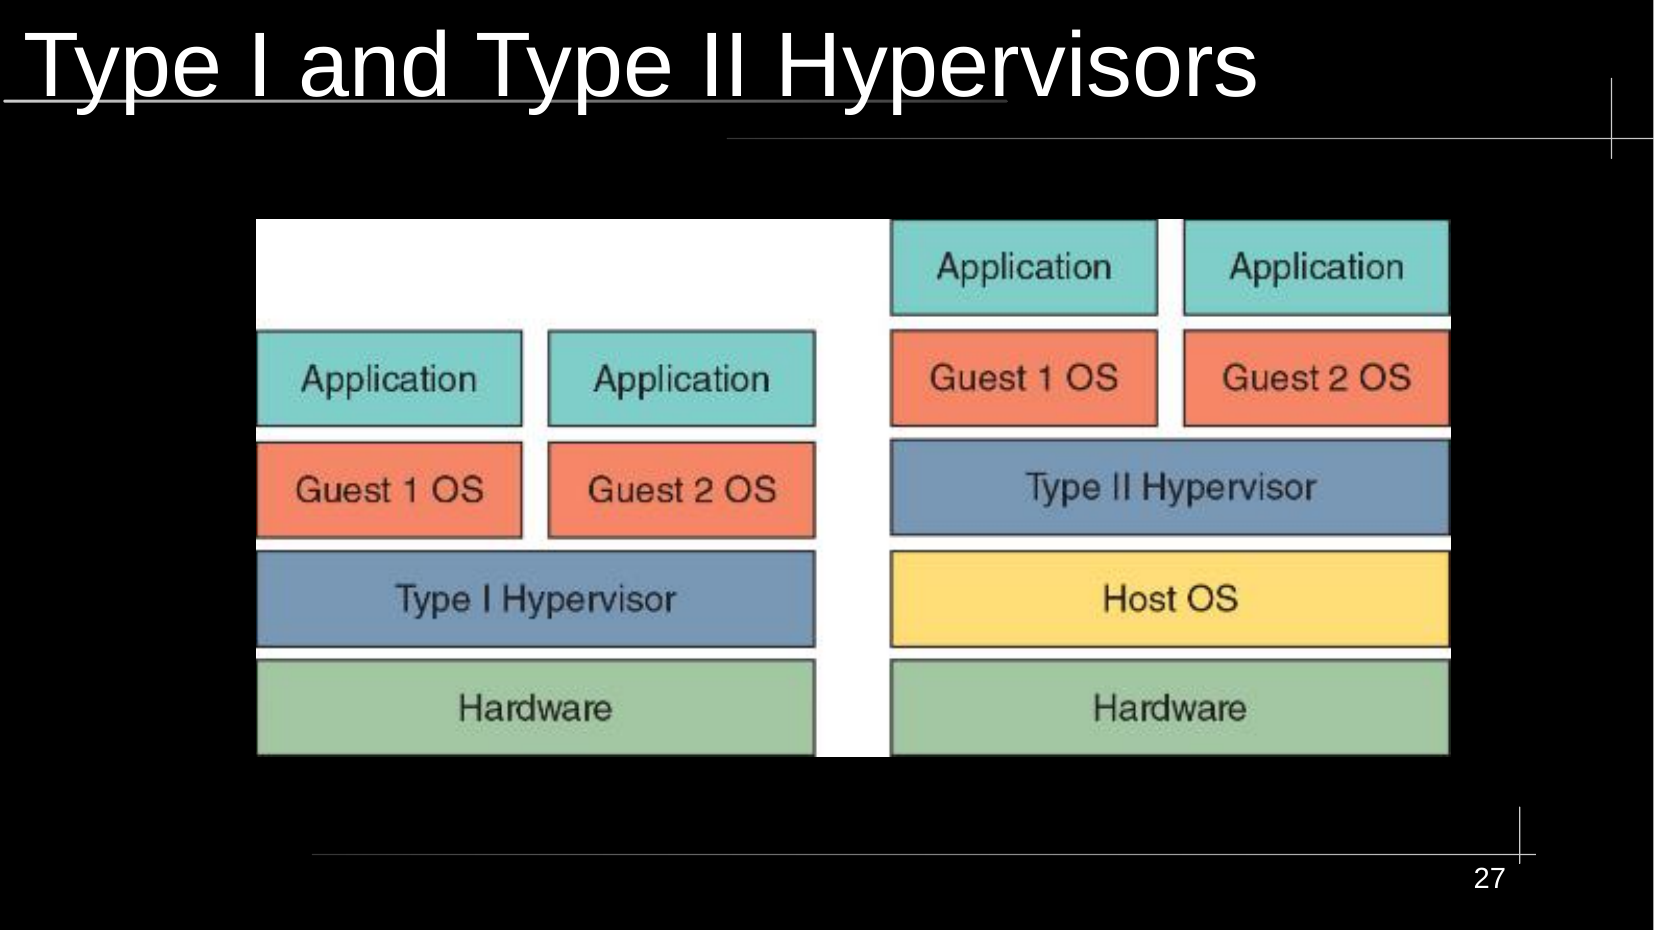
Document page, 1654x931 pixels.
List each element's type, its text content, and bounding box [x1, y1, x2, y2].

picture [256, 219, 1451, 757]
title Type I and Type II Hypervisors [23, 11, 1589, 119]
